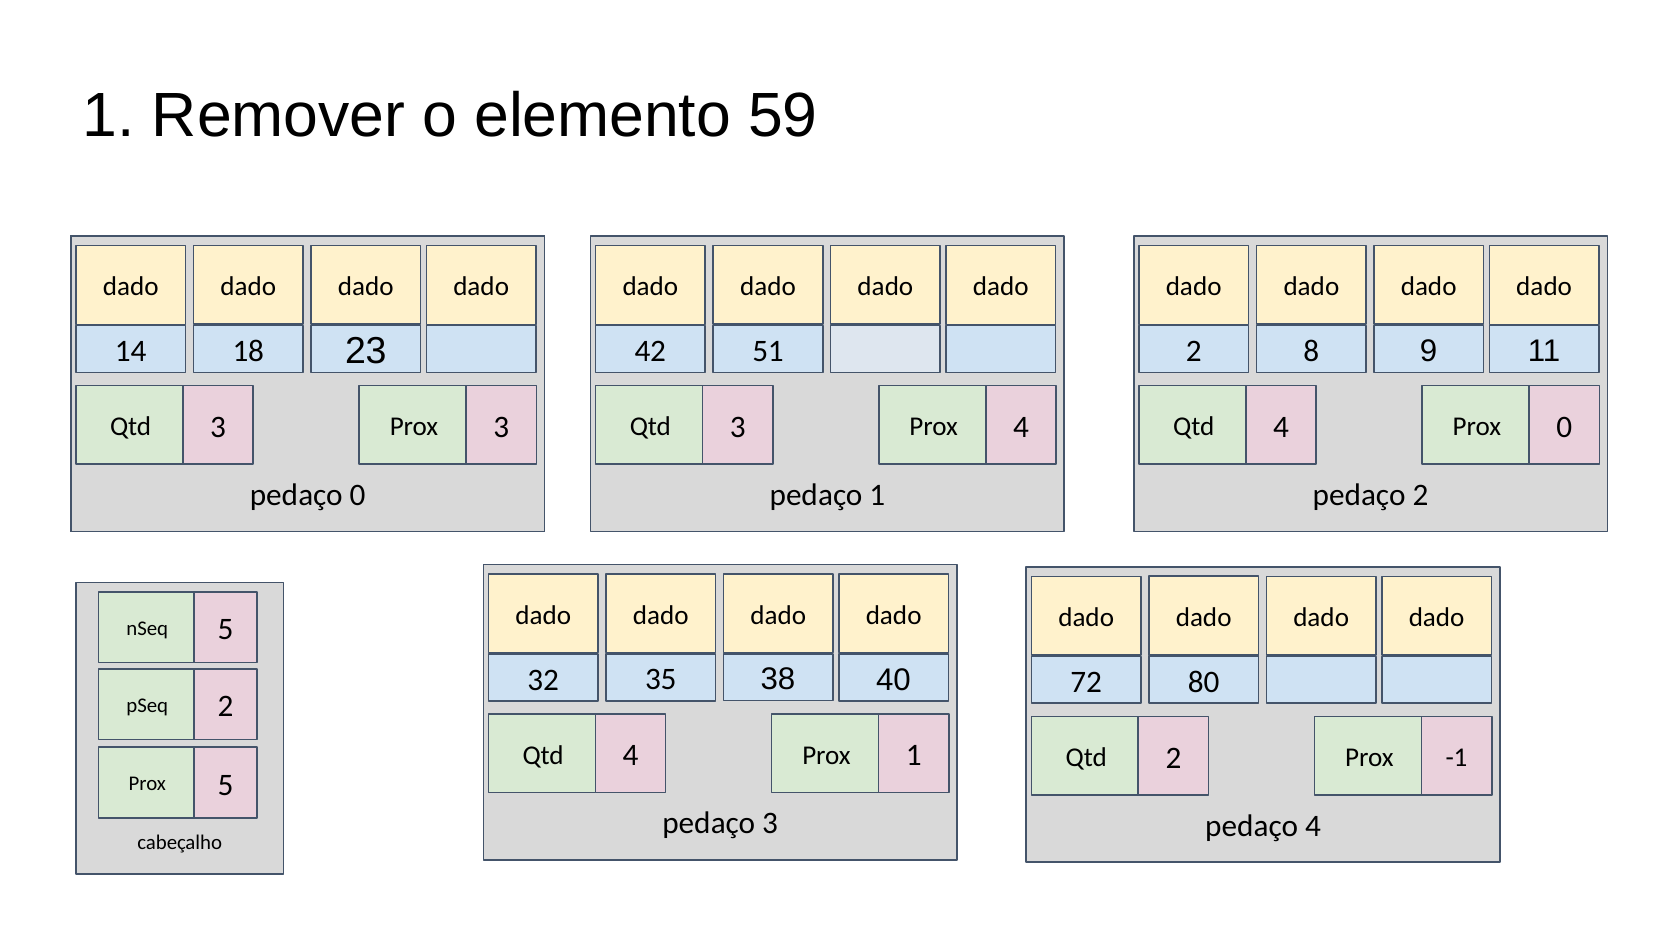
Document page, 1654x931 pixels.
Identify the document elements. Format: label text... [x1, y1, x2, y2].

text_box [1266, 656, 1376, 704]
text_box Qtd [1031, 716, 1138, 795]
text_box -1 [1421, 716, 1492, 795]
text_box dado [595, 245, 706, 325]
text_box 18 [193, 325, 304, 373]
text_box dado [713, 245, 823, 325]
text_box 3 [702, 385, 773, 465]
text_box dado [1138, 245, 1249, 325]
text_box pedaço 3 [483, 564, 957, 860]
text_box 2 [1138, 325, 1249, 373]
text_box 3 [466, 385, 537, 465]
text_box [1381, 656, 1492, 704]
text_box 1 [878, 713, 949, 793]
text_box 23 [310, 325, 421, 373]
text_box 5 [193, 591, 257, 663]
text_box dado [1148, 576, 1259, 655]
text_box 72 [1031, 656, 1141, 704]
text_box 4 [985, 385, 1057, 465]
text_box dado [605, 573, 716, 653]
text_box dado [1266, 576, 1376, 655]
text_box 0 [1529, 385, 1600, 465]
text_box [946, 325, 1056, 373]
text_box Qtd [595, 385, 702, 465]
text_box Prox [771, 713, 878, 793]
text_box 38 [723, 653, 833, 701]
text_box dado [193, 245, 304, 325]
text_box Qtd [488, 713, 595, 793]
text_box 11 [1489, 325, 1599, 373]
text_box pedaço 1 [590, 236, 1065, 532]
text_box 4 [1245, 385, 1317, 465]
text_box 5 [193, 747, 257, 818]
text_box 80 [1148, 656, 1259, 704]
text_box Prox [98, 747, 193, 818]
text_box 3 [182, 385, 254, 465]
text_box pedaço 0 [70, 236, 545, 532]
text_box Qtd [75, 385, 182, 465]
text_box pedaço 4 [1026, 566, 1500, 863]
text_box 8 [1256, 325, 1367, 373]
text_box dado [1373, 245, 1484, 325]
text_box 9 [1373, 325, 1484, 373]
text_box pSeq [98, 668, 193, 740]
text_box dado [946, 245, 1056, 325]
text_box Prox [359, 385, 466, 465]
text_box 42 [595, 325, 706, 373]
text_box Prox [878, 385, 985, 465]
text_box [830, 325, 941, 373]
text_box 2 [193, 668, 257, 740]
text_box Prox [1422, 385, 1529, 465]
text_box dado [488, 574, 598, 653]
text_box dado [1489, 245, 1599, 325]
text_box pedaço 2 [1133, 236, 1608, 532]
text_box dado [75, 245, 186, 325]
title 1. Remover o elemento 59 [82, 37, 1571, 193]
text_box dado [723, 574, 833, 653]
text_box 51 [713, 325, 823, 373]
text_box dado [830, 245, 941, 325]
text_box dado [1031, 576, 1141, 656]
text_box Qtd [1138, 385, 1245, 465]
text_box 35 [605, 653, 716, 701]
text_box 32 [488, 654, 598, 701]
text_box dado [838, 574, 949, 653]
text_box dado [426, 245, 536, 325]
text_box Prox [1314, 716, 1421, 795]
text_box 2 [1138, 716, 1209, 795]
text_box dado [1381, 576, 1492, 656]
text_box dado [1256, 245, 1367, 325]
text_box dado [310, 245, 421, 325]
text_box cabeçalho [76, 582, 284, 875]
text_box [426, 325, 536, 373]
text_box nSeq [98, 591, 193, 663]
text_box 14 [75, 325, 186, 373]
text_box 4 [595, 713, 666, 793]
text_box 40 [838, 654, 949, 701]
